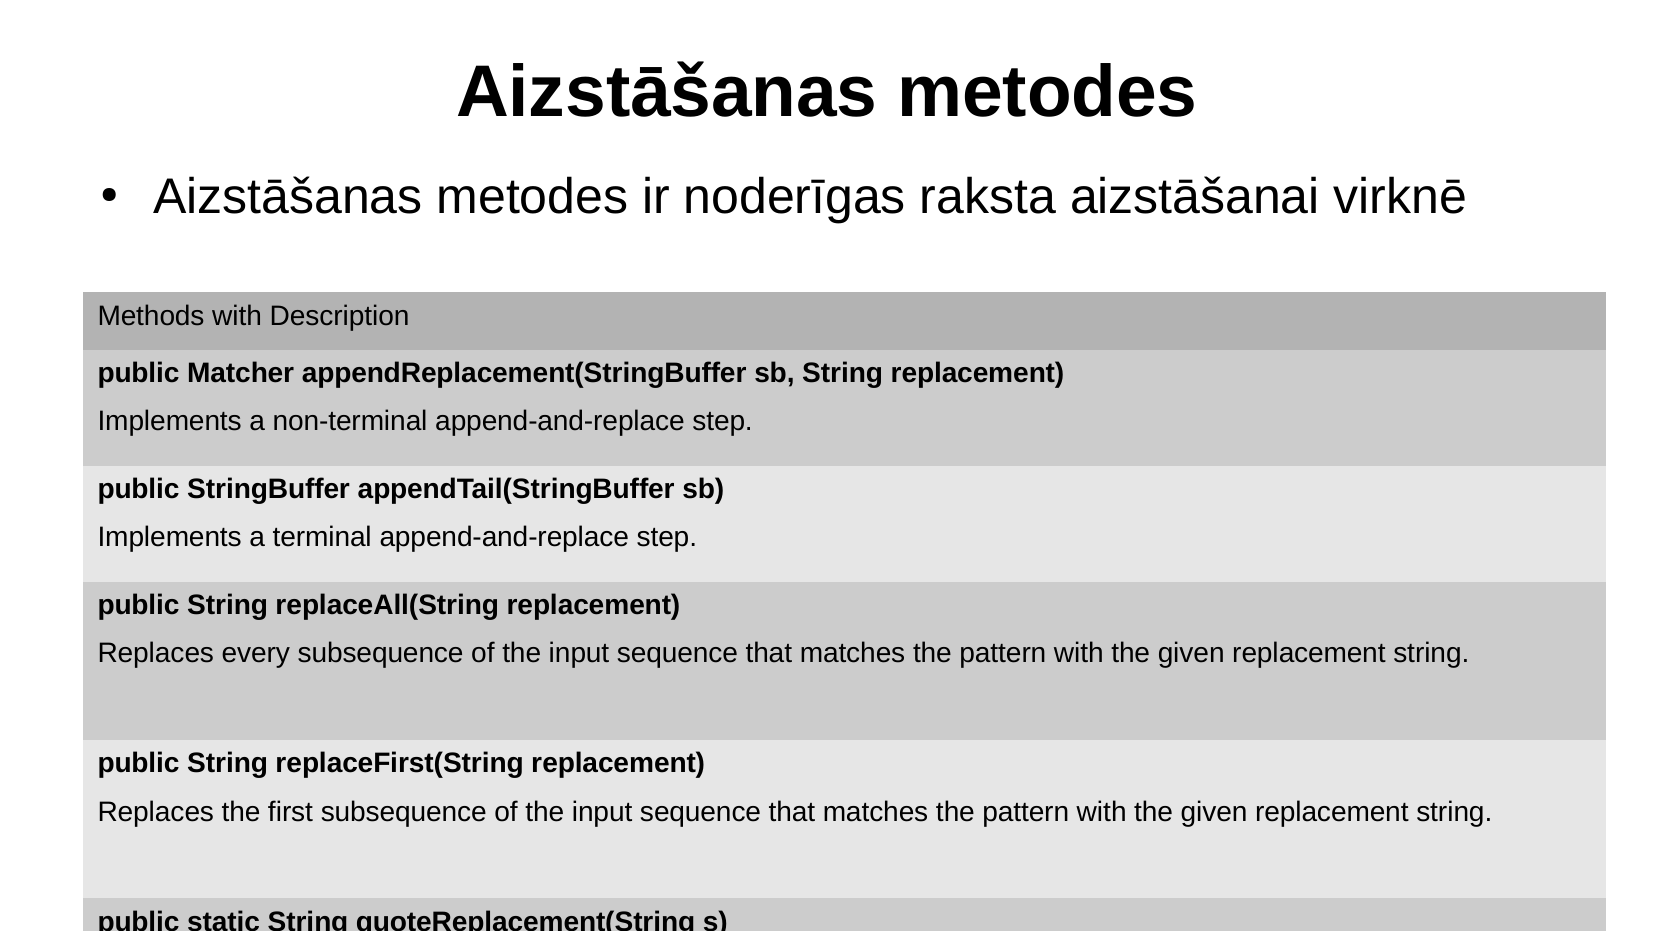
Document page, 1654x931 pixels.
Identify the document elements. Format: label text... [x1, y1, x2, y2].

table_cell public String replaceAll(String replacement) Replaces every subsequence of the input sequence that matches the pattern with the given replacement string. [83, 582, 1606, 740]
table_cell public StringBuffer appendTail(StringBuffer sb) Implements a terminal append-and-replace step. [83, 466, 1606, 582]
table_header Methods with Description [83, 292, 1606, 350]
title Aizstāšanas metodes [82, 37, 1571, 147]
list Aizstāšanas metodes ir noderīgas raksta aizstāšanai virknē [82, 168, 1538, 311]
table_cell public String replaceFirst(String replacement) Replaces the first subsequence of the input sequence that matches the pattern with the given replacement string. [83, 740, 1606, 898]
table_cell public Matcher appendReplacement(StringBuffer sb, String replacement) Implements a non-terminal append-and-replace step. [83, 350, 1606, 466]
table_cell public static String quoteReplacement(String s) Returns a literal replacement String for the specified String. This method produces a String that will work as a literal replacement s in the appendReplacement method of the Matcher class. [83, 898, 1606, 931]
